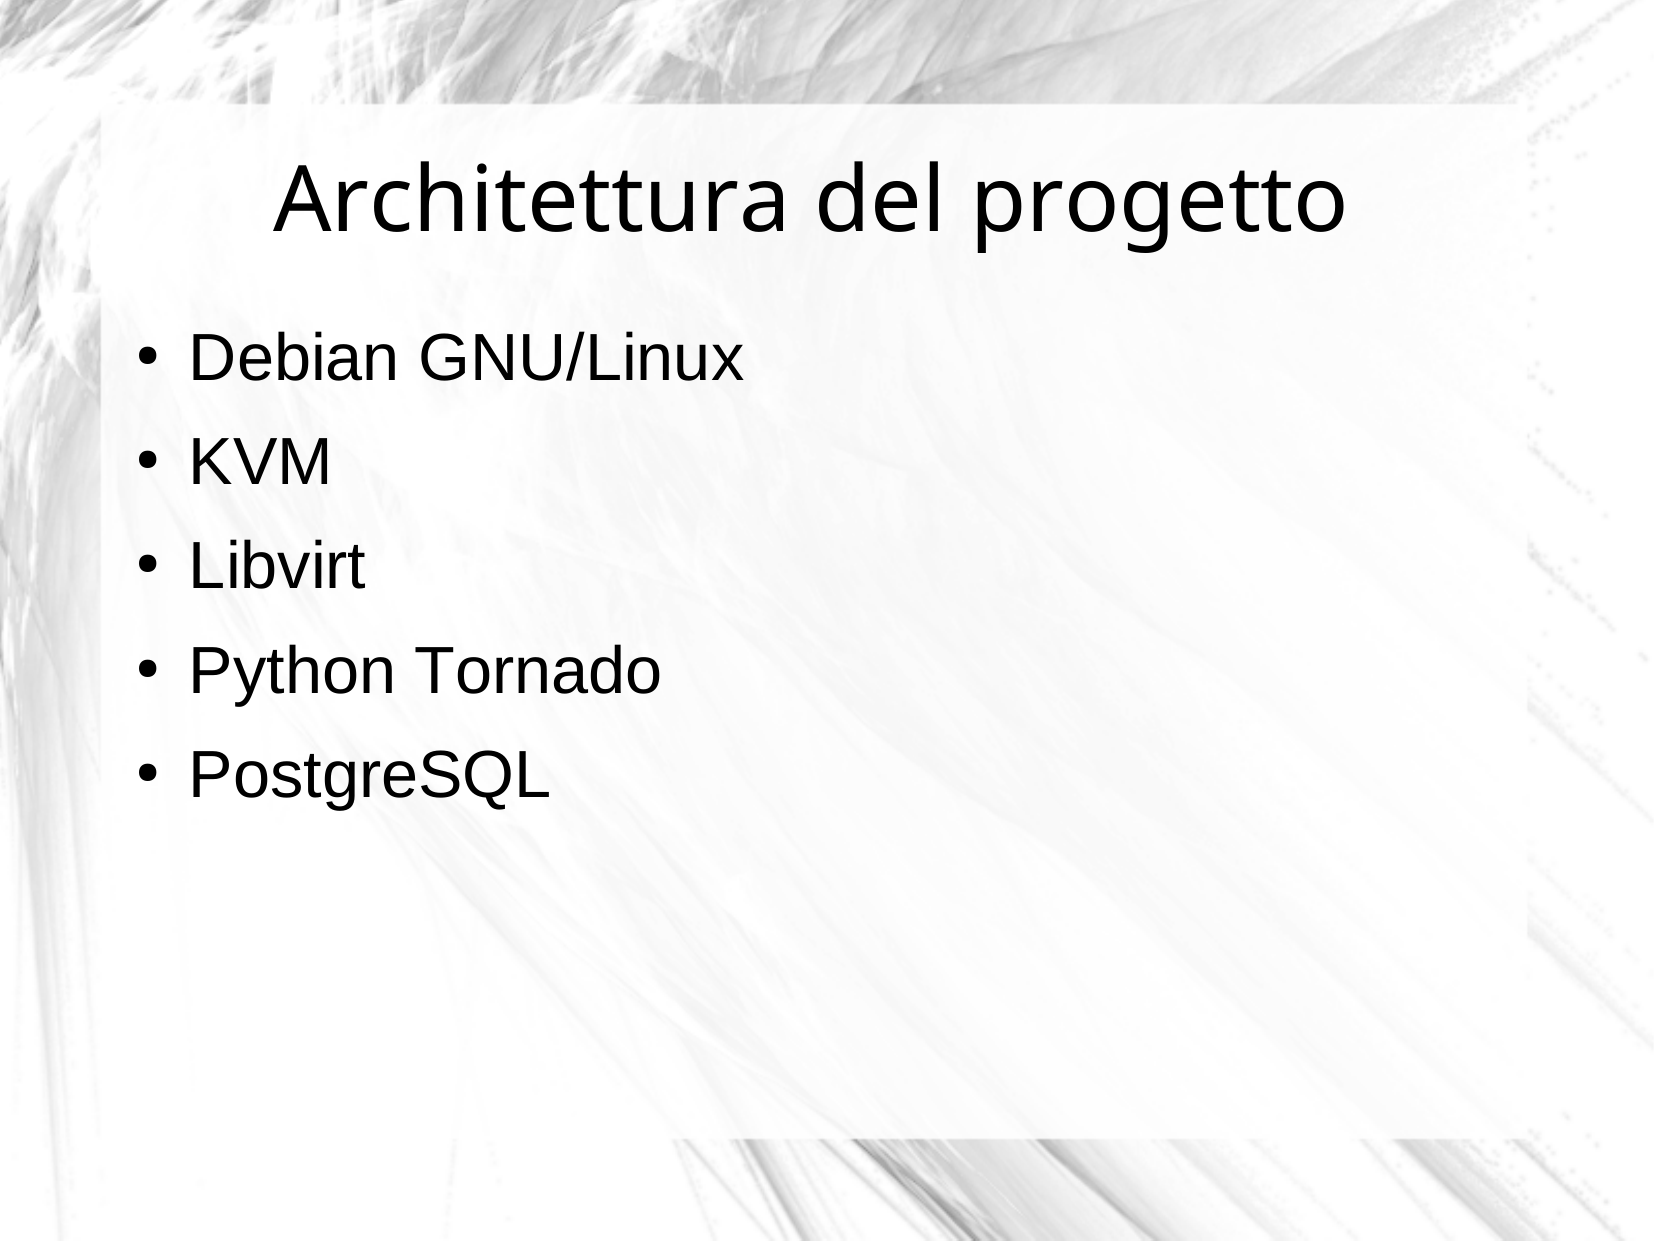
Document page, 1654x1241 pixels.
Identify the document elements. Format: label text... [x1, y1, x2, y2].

picture [0, 0, 1654, 1241]
title Architettura del progetto [118, 112, 1506, 281]
list Debian GNU/Linux KVM Libvirt Python Tornado PostgreSQL [118, 319, 1571, 1139]
